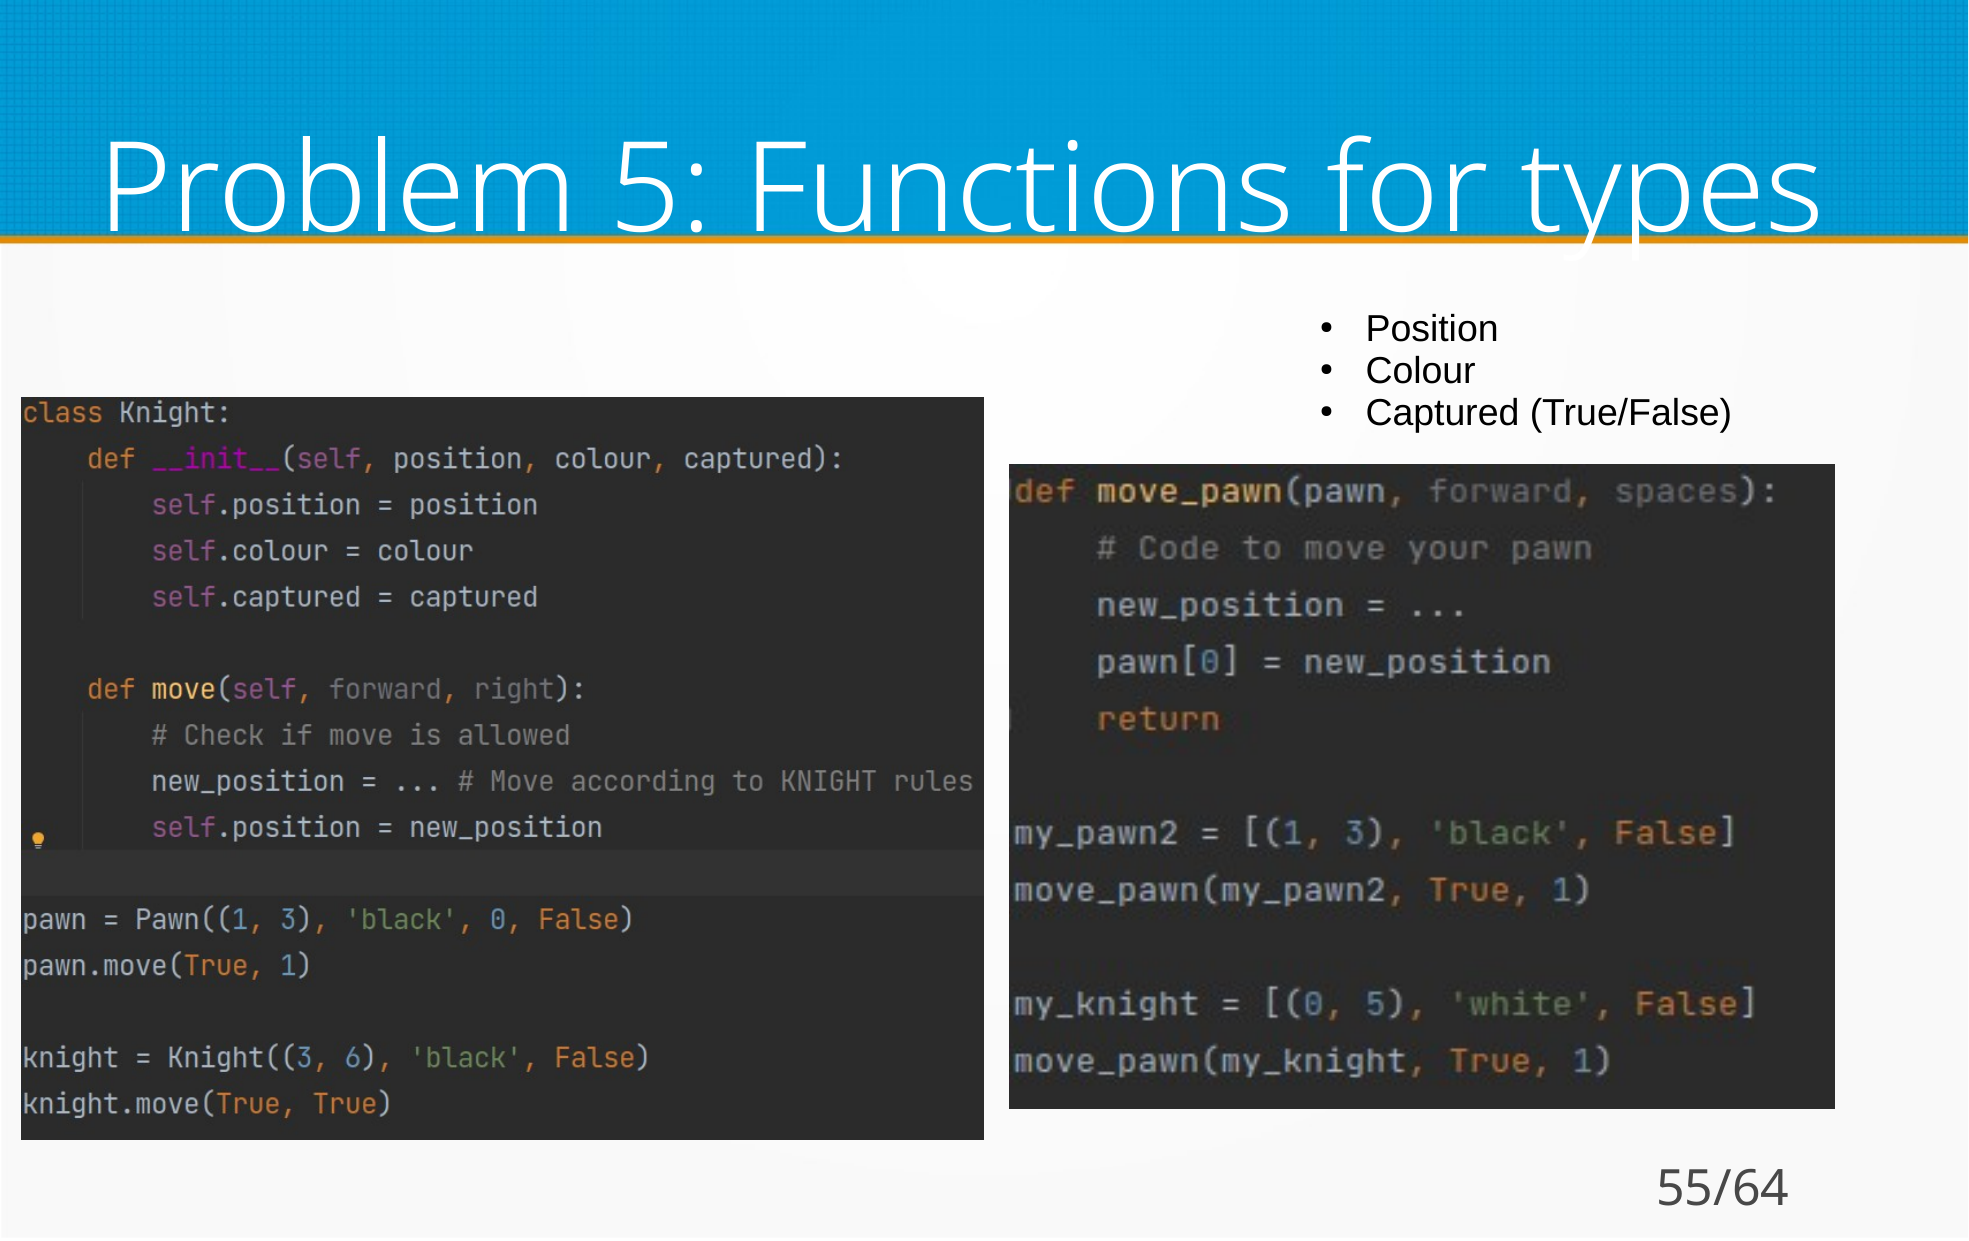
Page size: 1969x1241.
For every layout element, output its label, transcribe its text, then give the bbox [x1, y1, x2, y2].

title Problem 5: Functions for types [98, 49, 1870, 257]
text_box Position Colour Captured (True/False) [1305, 300, 1831, 441]
picture [0, 233, 1969, 1241]
